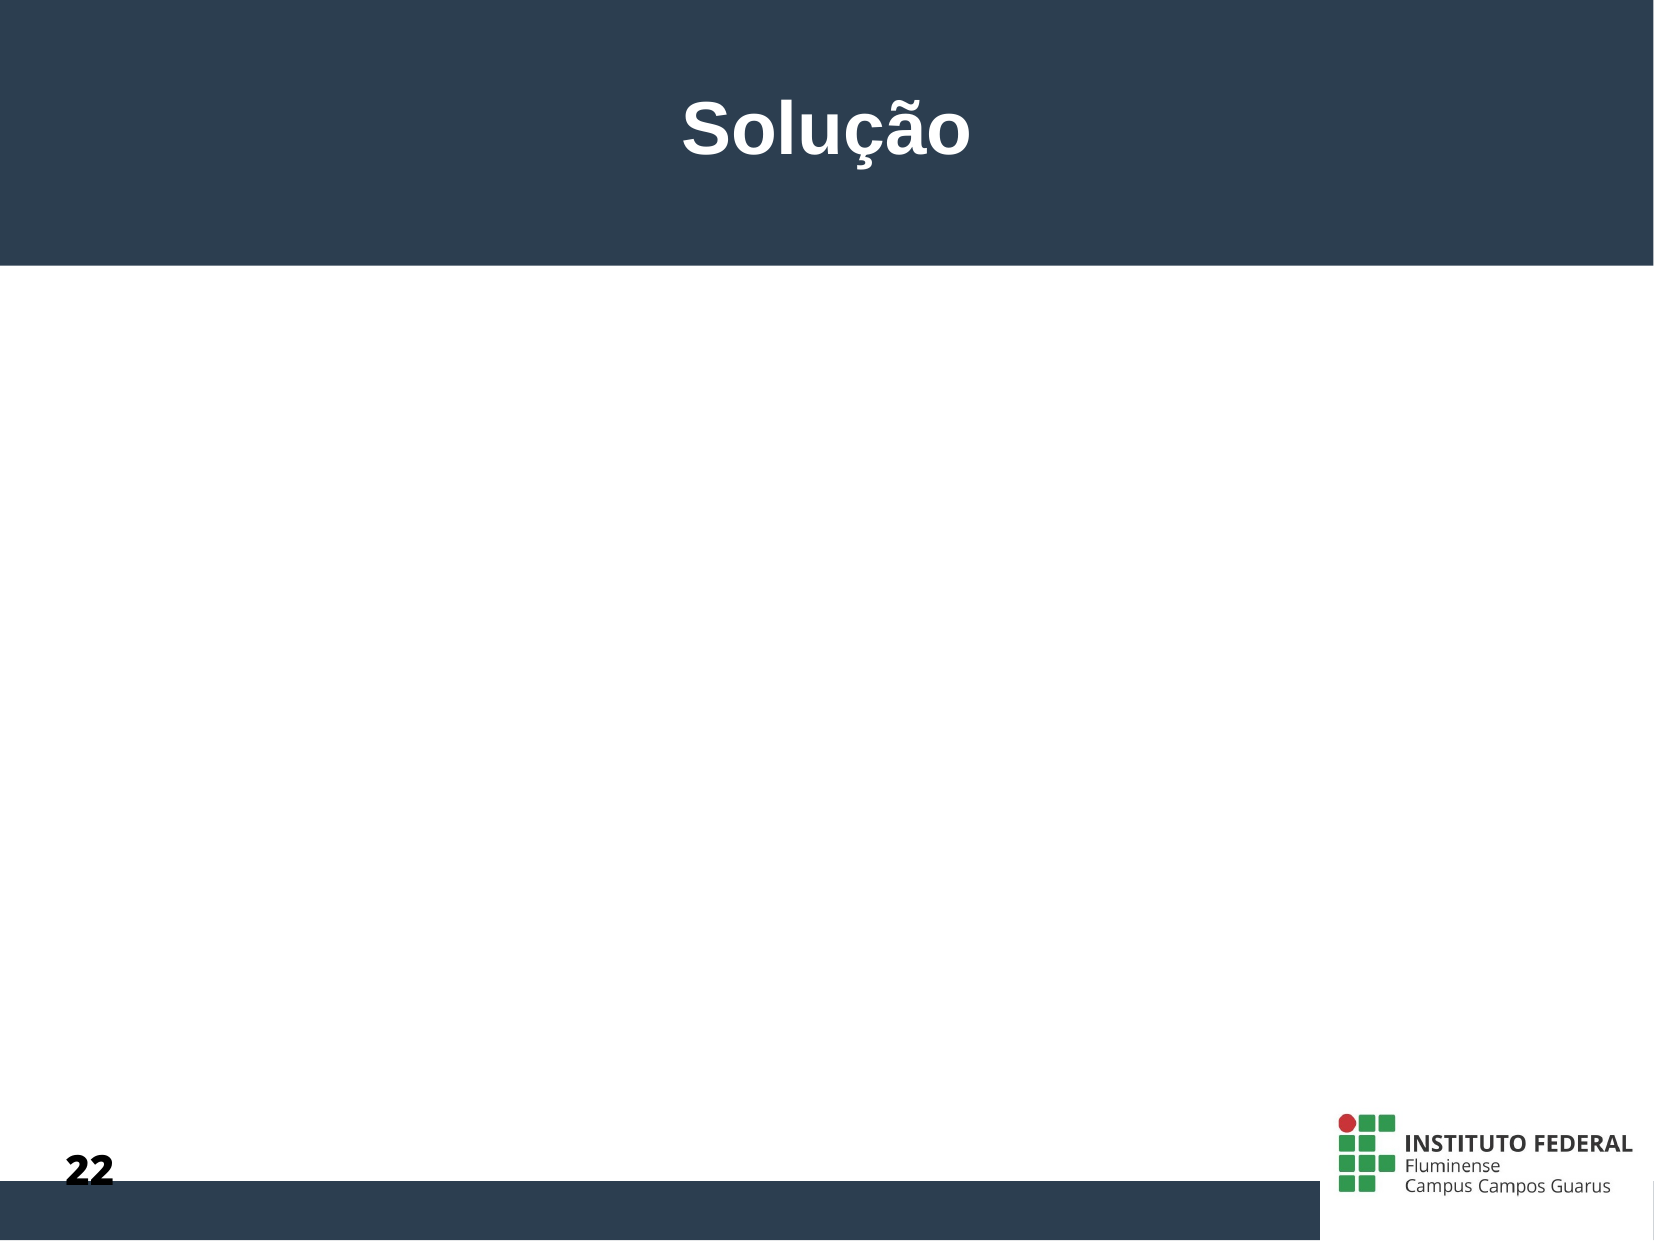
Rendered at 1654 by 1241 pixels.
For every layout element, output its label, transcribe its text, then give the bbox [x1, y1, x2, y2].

picture [1320, 1074, 1654, 1241]
title Solução [59, 49, 1595, 207]
